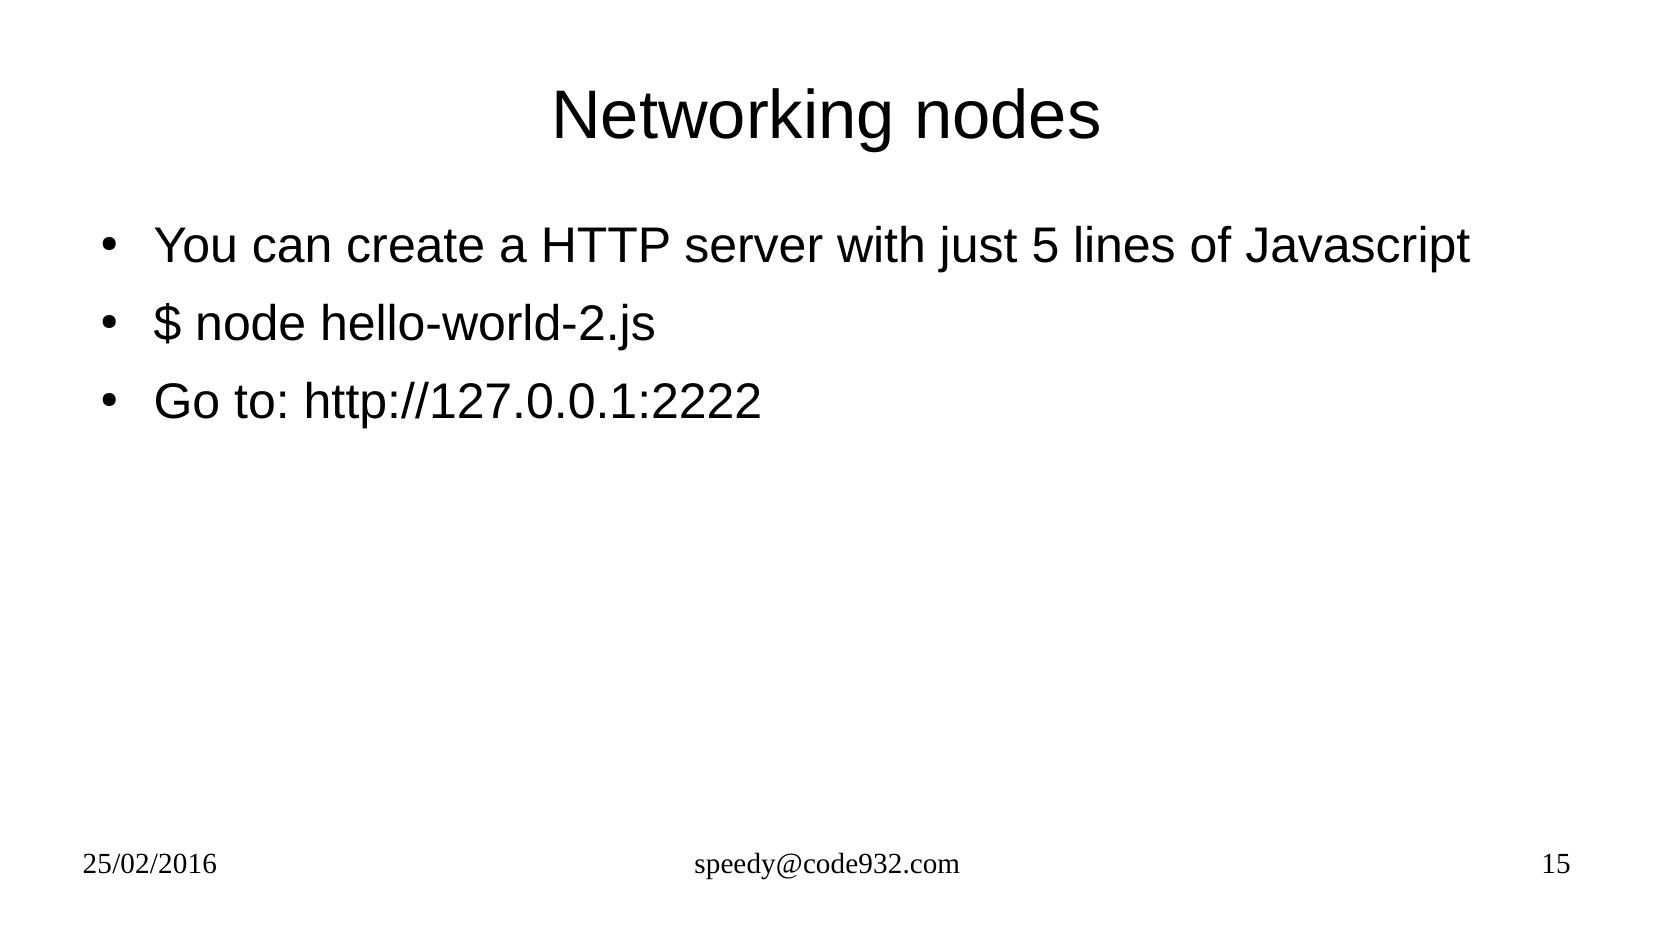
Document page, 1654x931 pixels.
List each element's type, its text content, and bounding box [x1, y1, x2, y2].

title Networking nodes [82, 37, 1571, 193]
list You can create a HTTP server with just 5 lines of Javascript $ node hello-world-2.js Go to: http://127.0.0.1:2222 [82, 217, 1571, 758]
